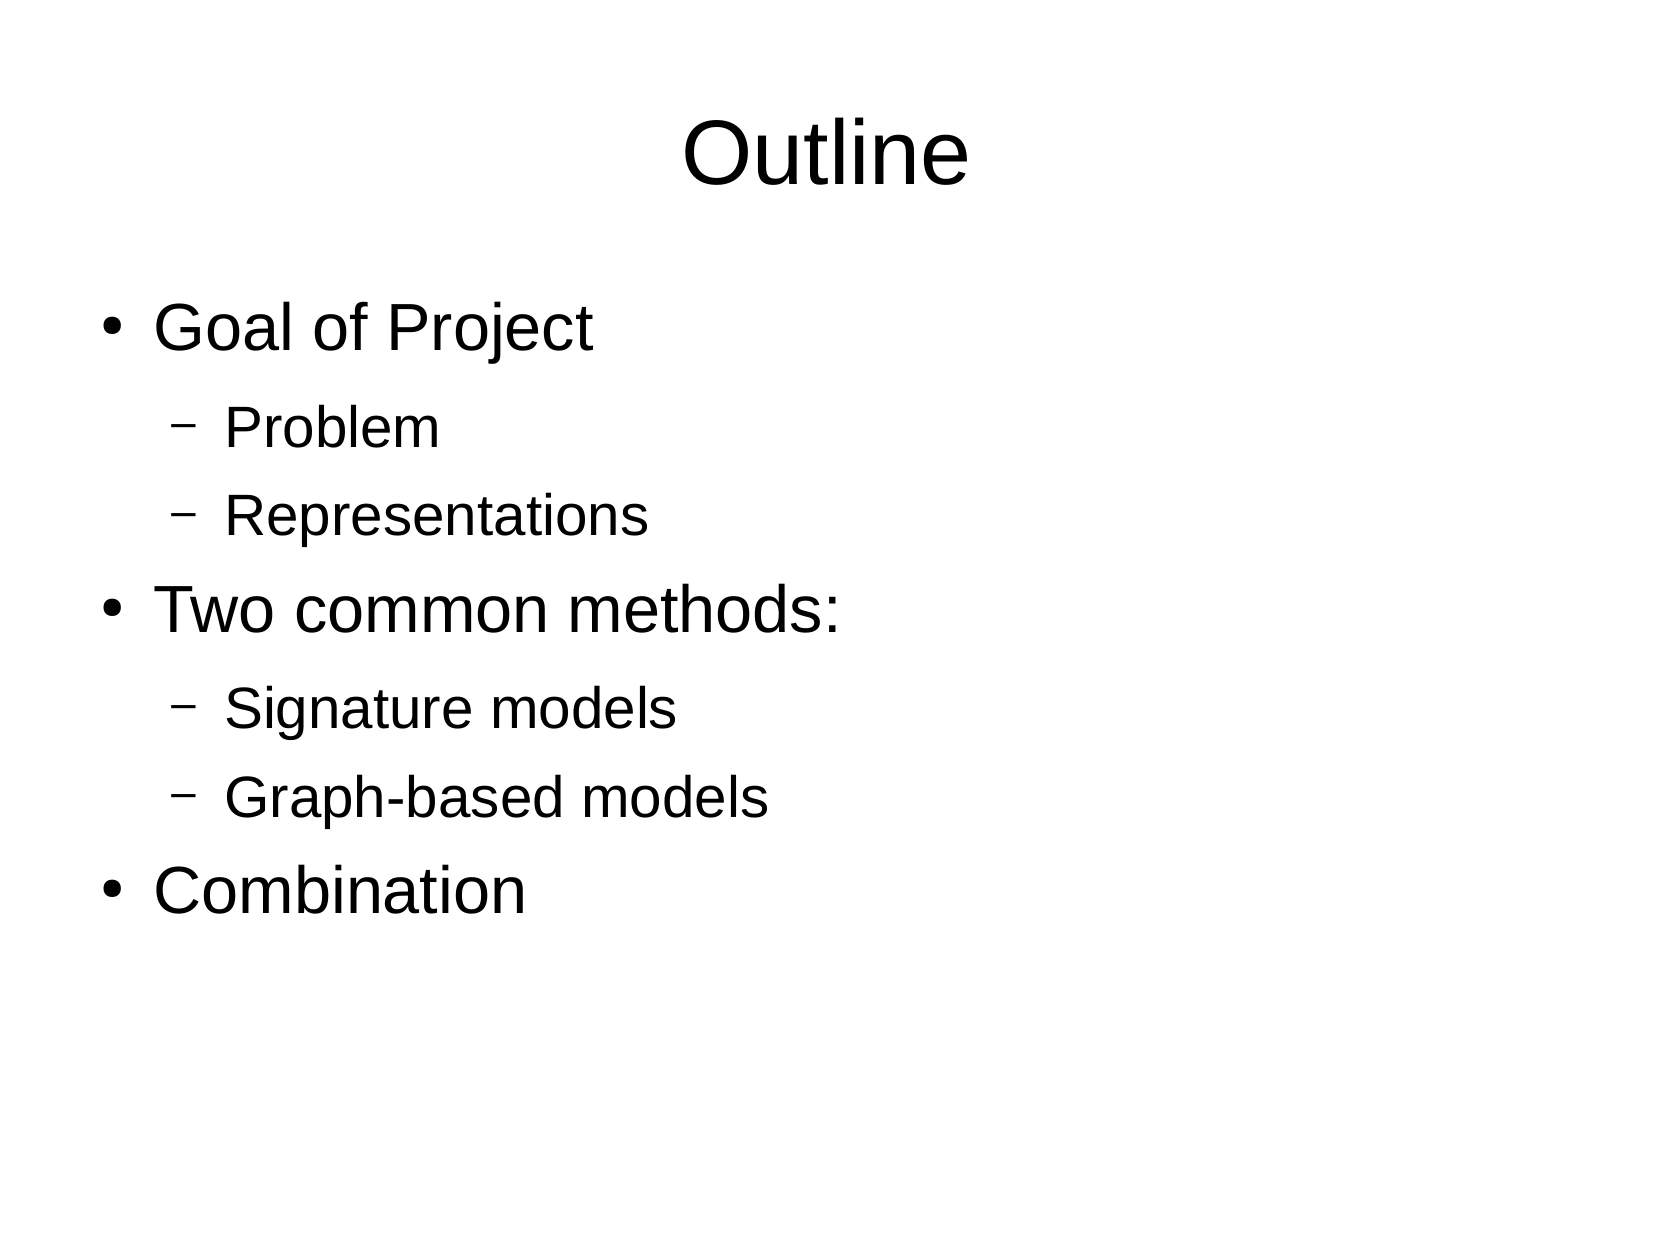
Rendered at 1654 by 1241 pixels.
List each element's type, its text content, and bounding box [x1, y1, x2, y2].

title Outline [82, 49, 1571, 257]
list Goal of Project Problem Representations Two common methods: Signature models Graph-based models Combination [82, 290, 1571, 1010]
